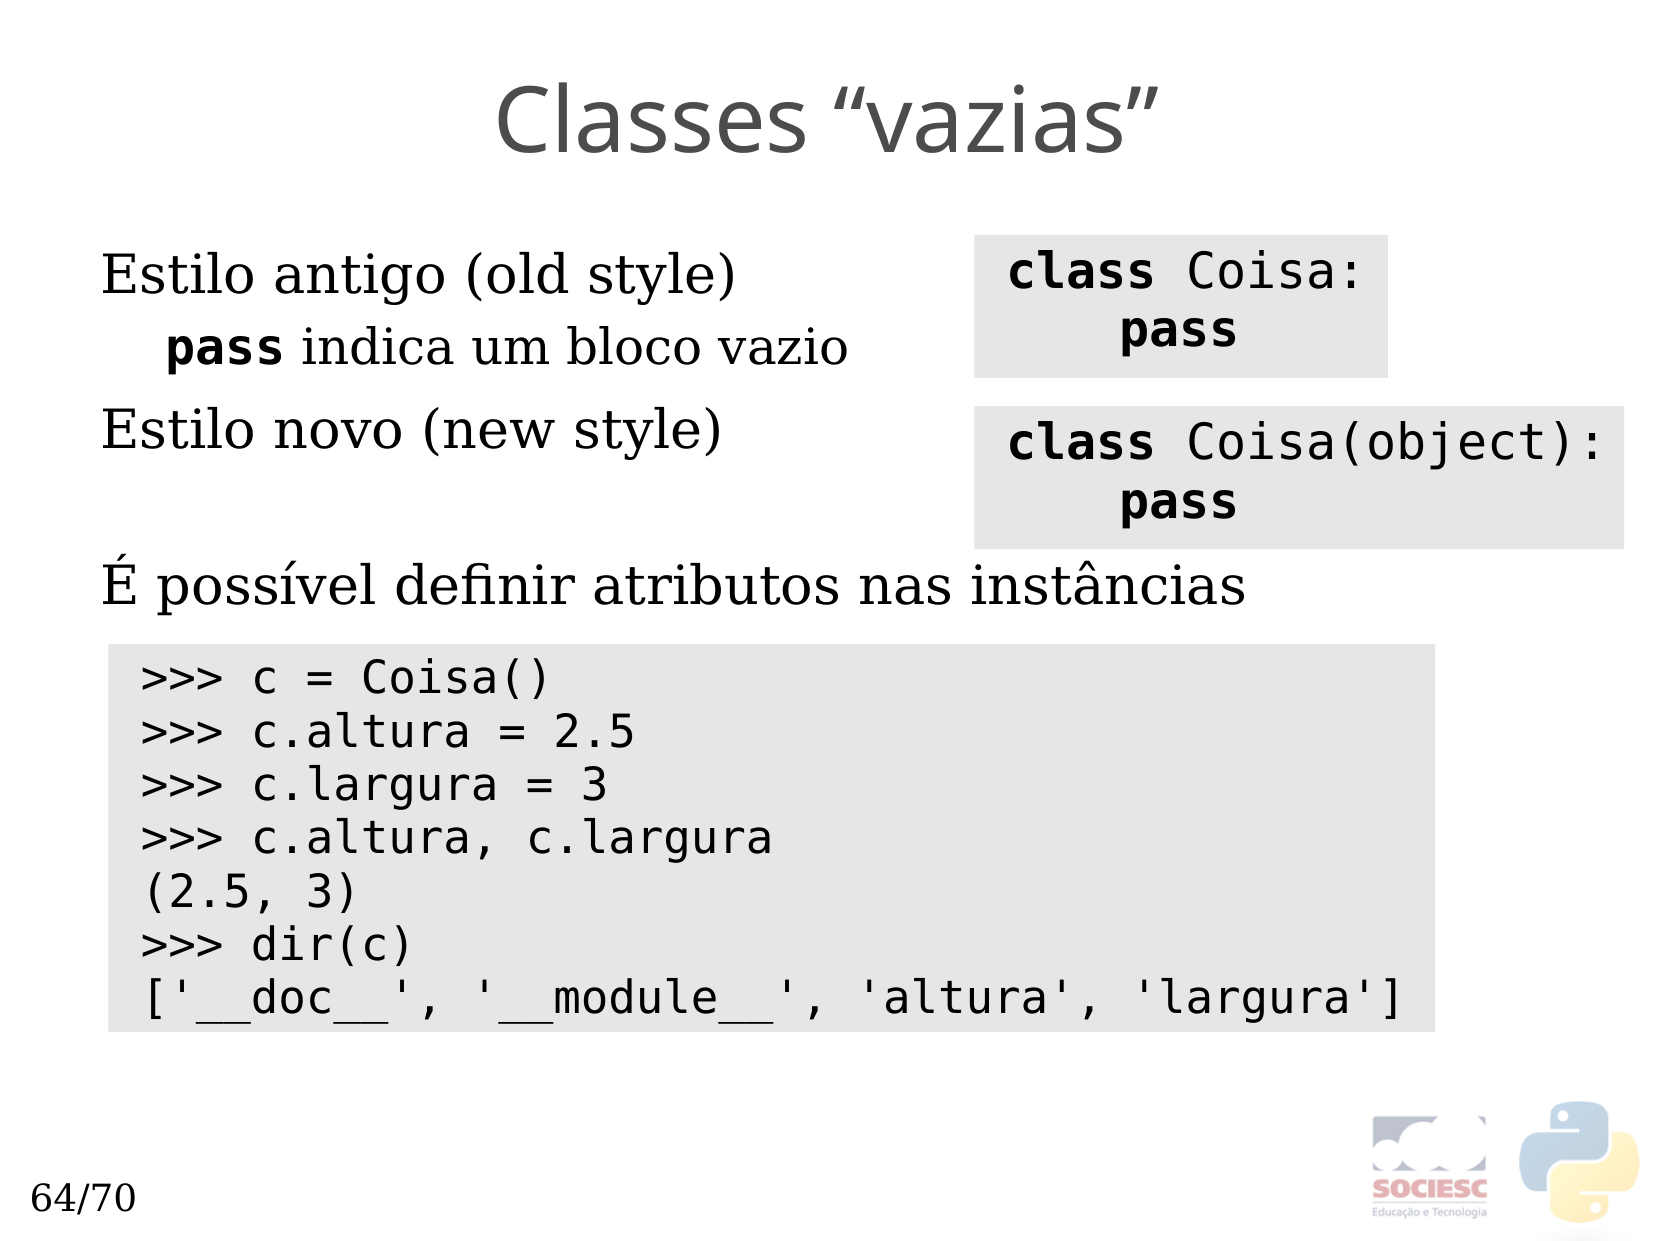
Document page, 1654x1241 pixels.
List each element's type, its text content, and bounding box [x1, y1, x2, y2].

text_box class Coisa(object): pass [974, 406, 1625, 550]
list pass indica um bloco vazio [147, 318, 1004, 414]
picture [1340, 1084, 1654, 1241]
list Estilo antigo (old style) Estilo novo (new style) É possível definir atributos nas instâncias [82, 242, 1571, 618]
title Classes “vazias” [82, 13, 1571, 222]
list Estilo antigo (old style) Estilo novo (new style) É possível definir atributos nas instâncias [1004, 242, 1571, 406]
text_box class Coisa: pass [974, 234, 1388, 378]
text_box >>> c = Coisa() >>> c.altura = 2.5 >>> c.largura = 3 >>> c.altura, c.largura (2.5, 3) >>> dir(c) ['__doc__', '__module__', 'altura', 'largura'] [108, 644, 1436, 1032]
